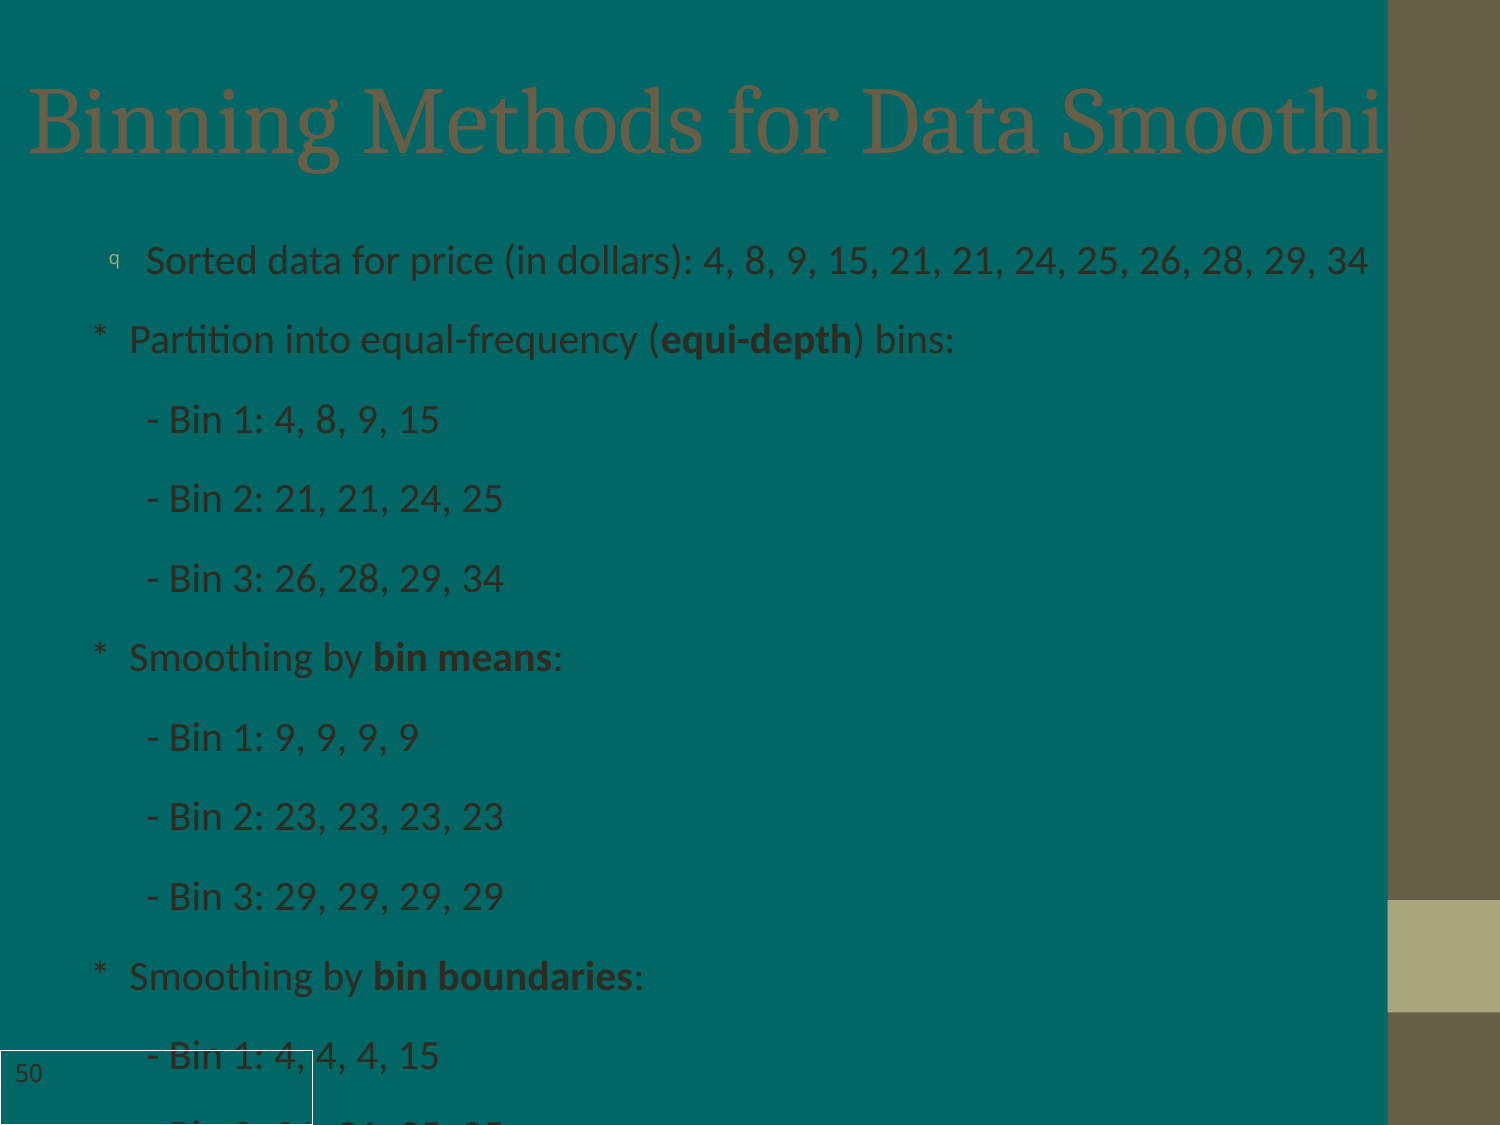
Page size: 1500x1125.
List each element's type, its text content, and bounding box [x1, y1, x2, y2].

slide_number <number> [0, 1050, 313, 1125]
title Binning Methods for Data Smoothing [12, 50, 1500, 150]
list Sorted data for price (in dollars): 4, 8, 9, 15, 21, 21, 24, 25, 26, 28, 29, 34 * Partition into equal-frequency (equi-depth) bins: - Bin 1: 4, 8, 9, 15 - Bin 2: 21, 21, 24, 25 - Bin 3: 26, 28, 29, 34 * Smoothing by bin means: - Bin 1: 9, 9, 9, 9 - Bin 2: 23, 23, 23, 23 - Bin 3: 29, 29, 29, 29 * Smoothing by bin boundaries: - Bin 1: 4, 4, 4, 15 - Bin 2: 21, 21, 25, 25 - Bin 3: 26, 26, 26, 34 [75, 224, 1400, 1050]
